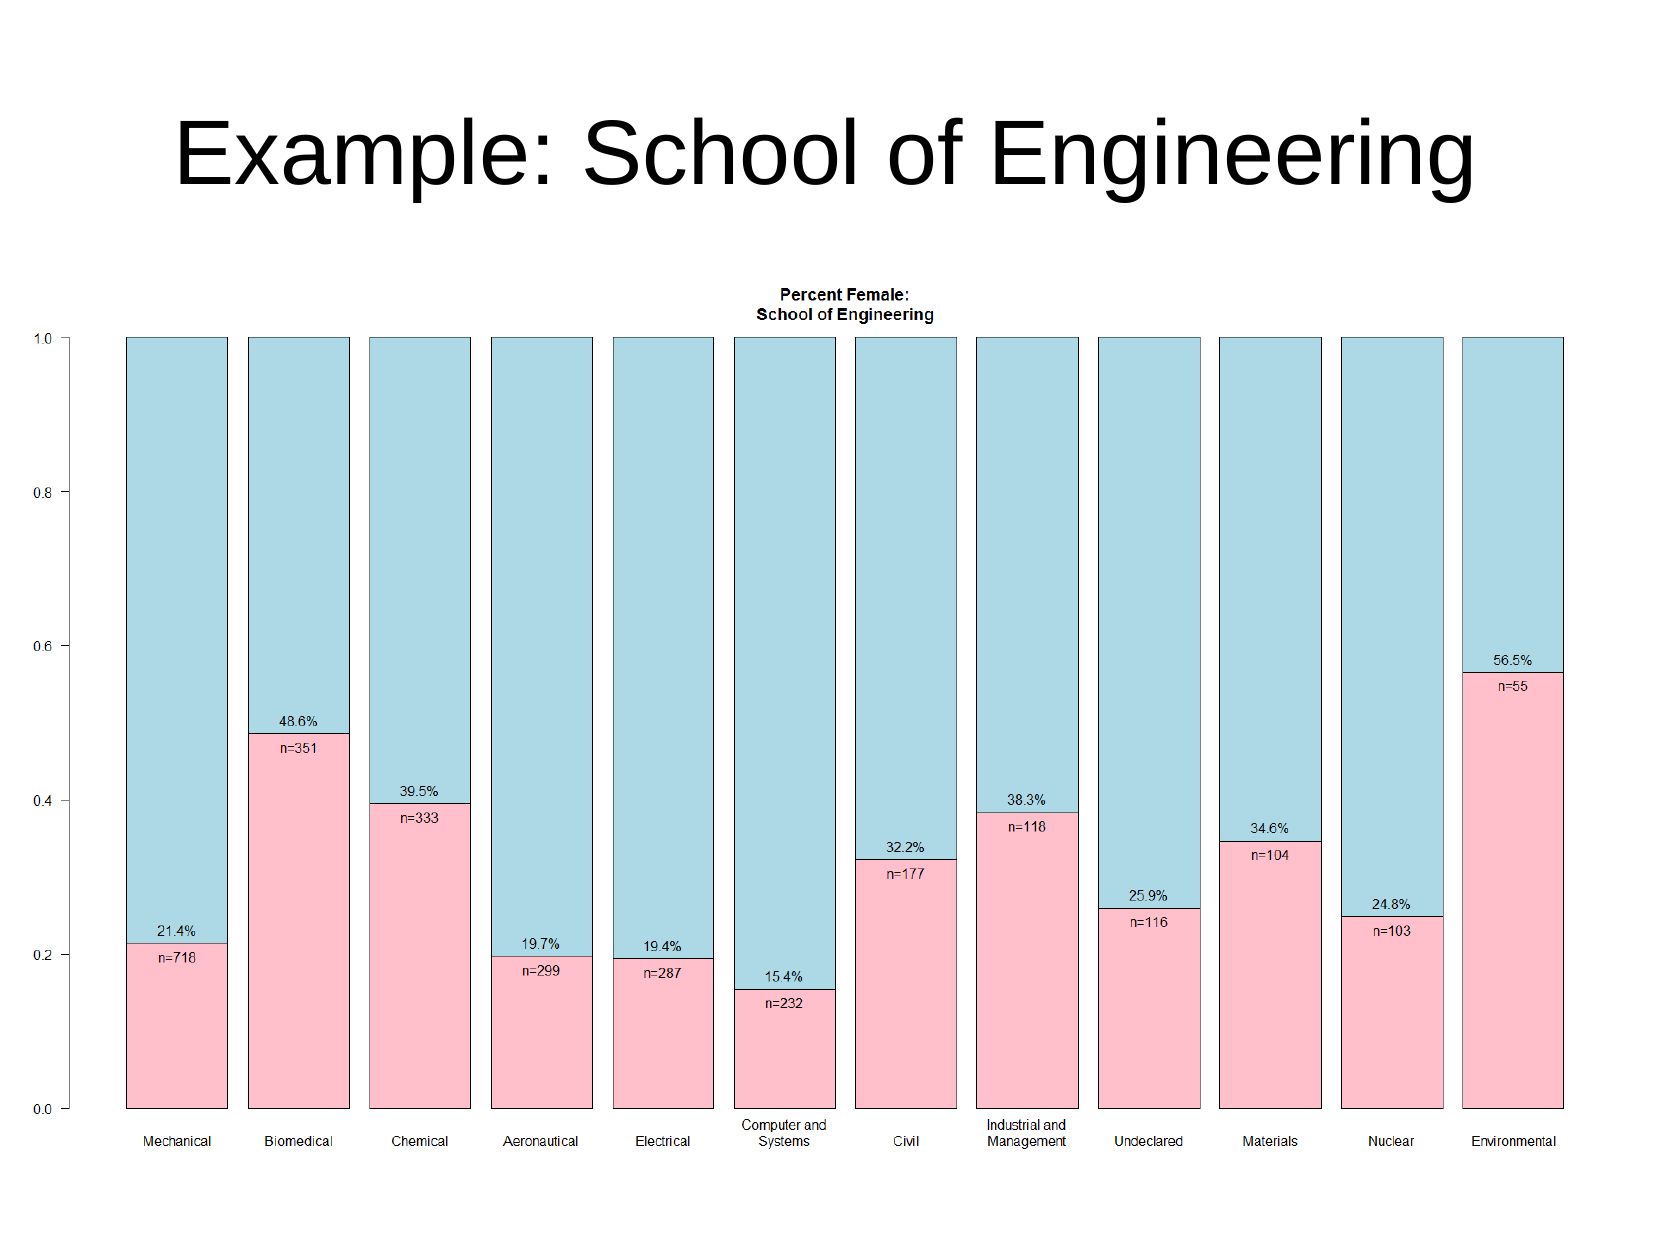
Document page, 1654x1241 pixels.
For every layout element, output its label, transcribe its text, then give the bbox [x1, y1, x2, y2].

picture [1, 269, 1654, 1201]
title Example: School of Engineering [82, 49, 1571, 257]
